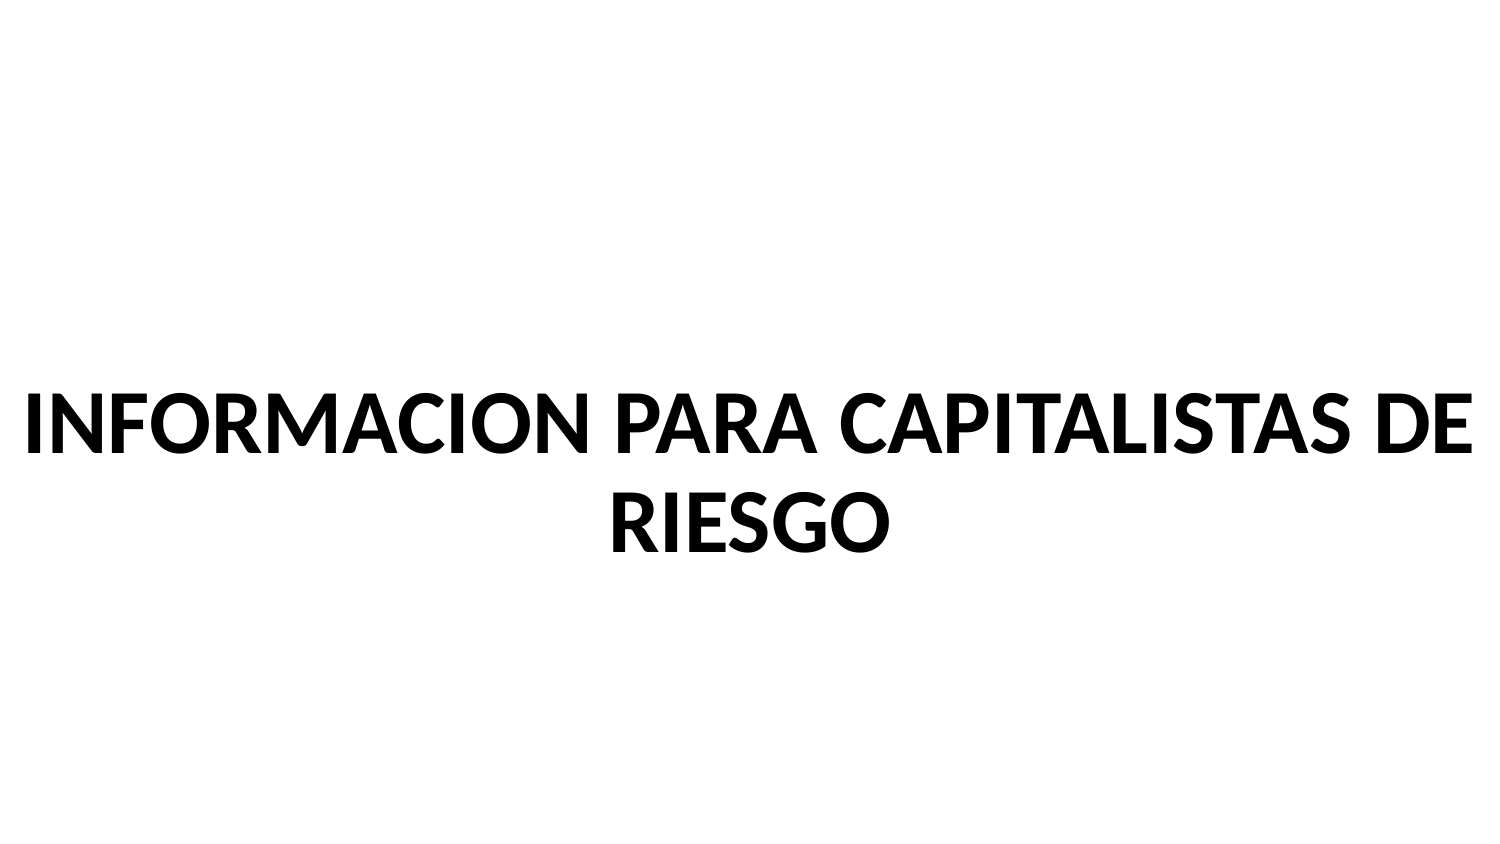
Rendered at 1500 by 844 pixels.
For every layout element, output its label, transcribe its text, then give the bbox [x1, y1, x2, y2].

title INFORMACION PARA CAPITALISTAS DE RIESGO [0, 391, 1500, 556]
